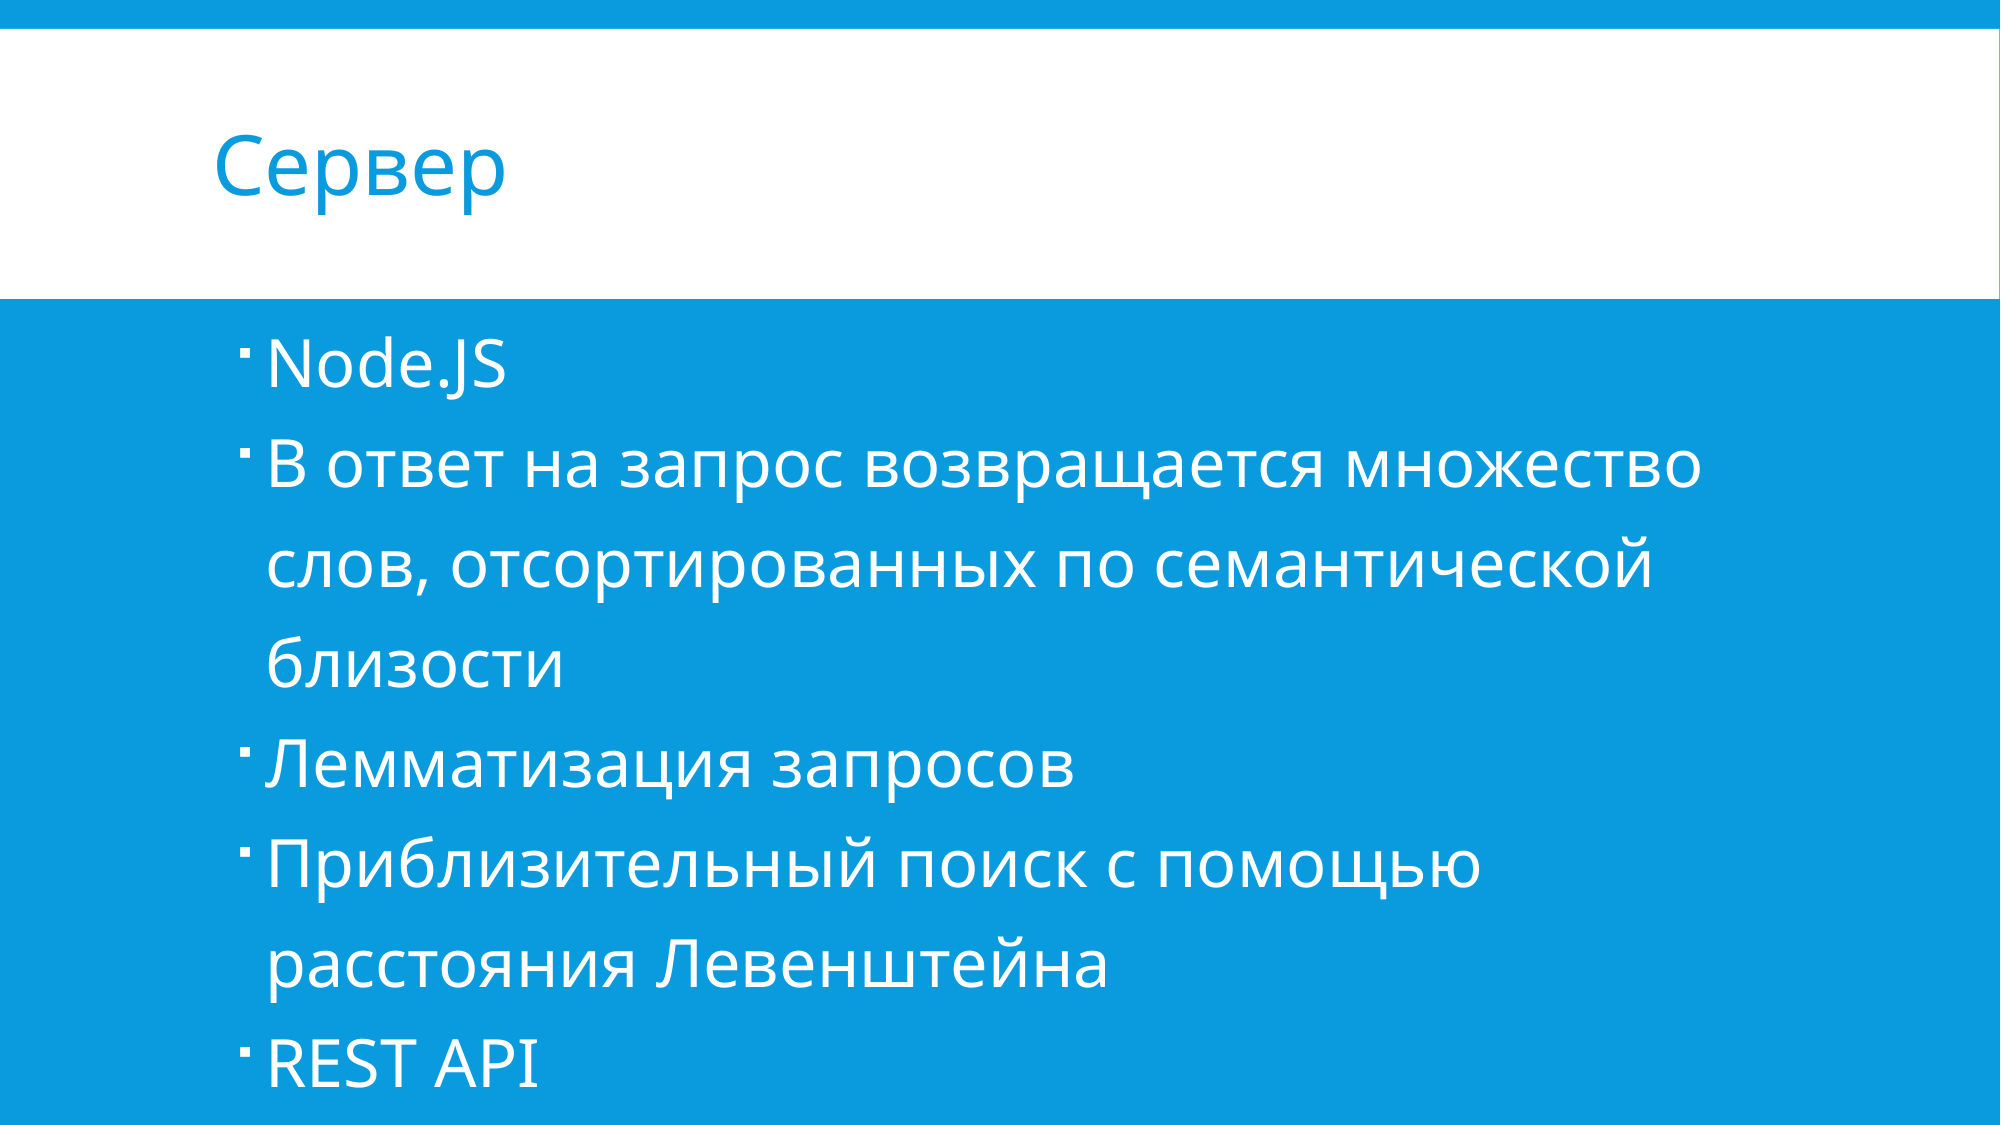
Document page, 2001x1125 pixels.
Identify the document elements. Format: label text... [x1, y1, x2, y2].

text_box Сервер [197, 46, 1803, 294]
text_box Node.JS В ответ на запрос возвращается множество слов, отсортированных по семантической близости Лемматизация запросов Приблизительный поиск с помощью расстояния Левенштейна REST API [215, 293, 1820, 984]
